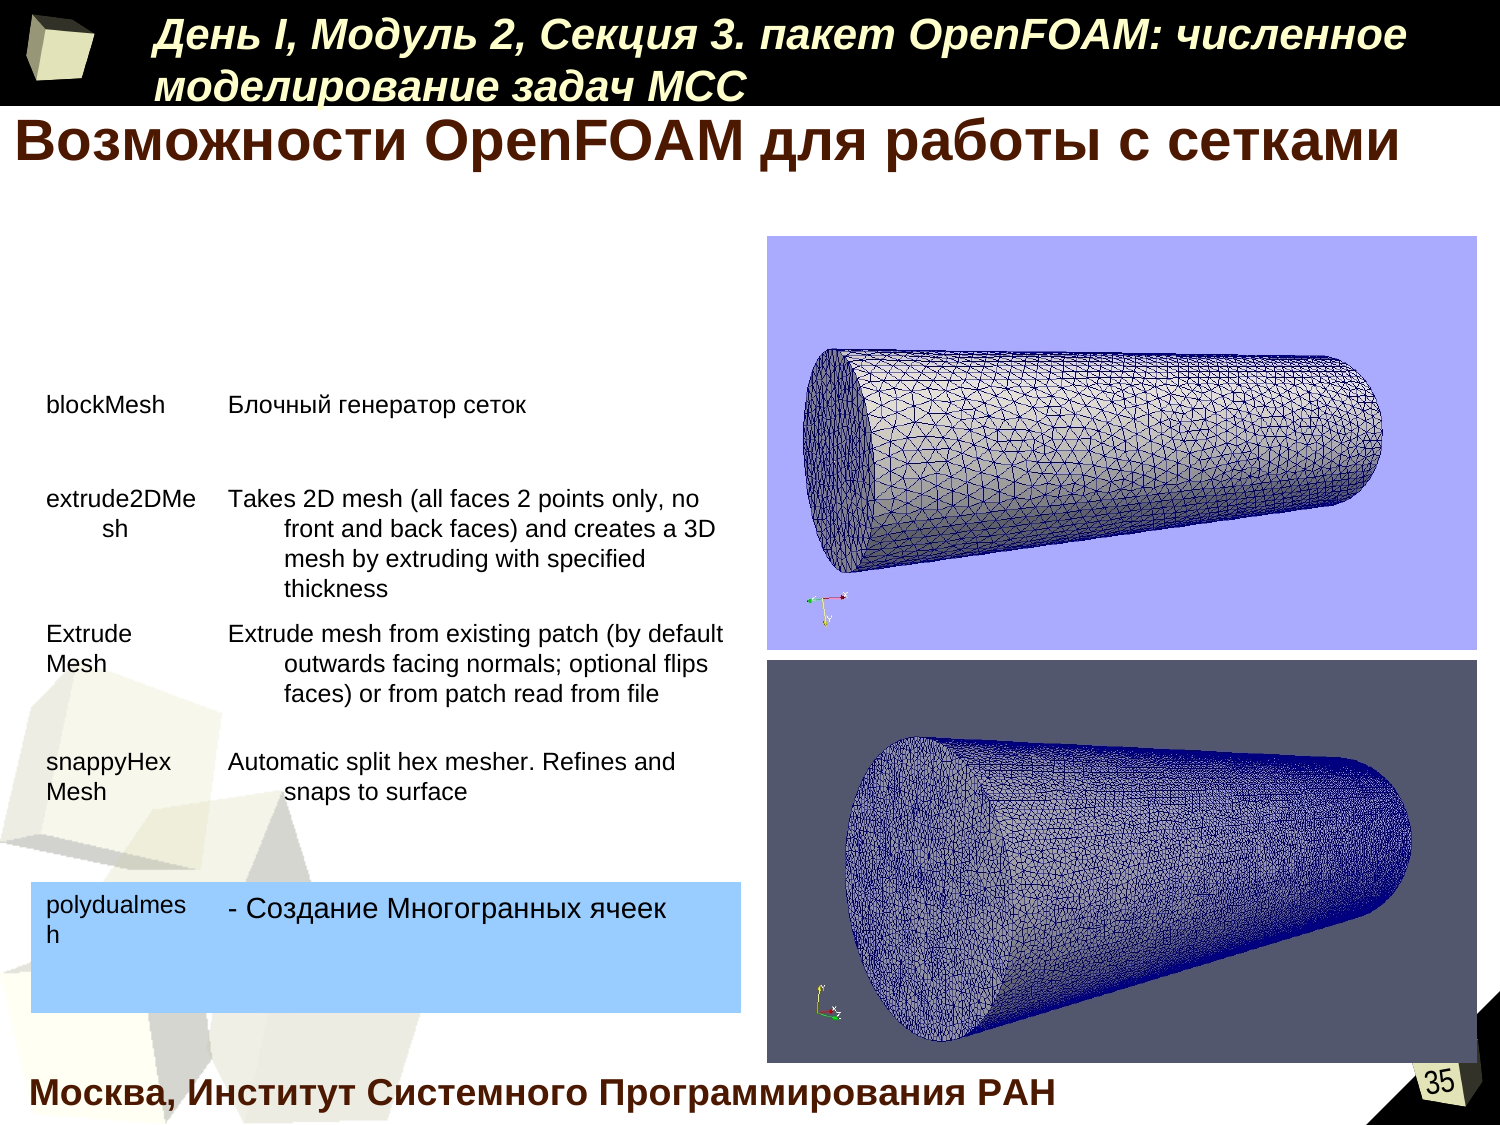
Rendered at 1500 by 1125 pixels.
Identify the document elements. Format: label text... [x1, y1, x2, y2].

table_cell - Создание Многогранных ячеек [213, 882, 741, 1013]
picture [767, 236, 1477, 650]
picture [767, 660, 1477, 1063]
table_cell Extrude mesh from existing patch (by default outwards facing normals; optional flips faces) or from patch read from file [213, 610, 741, 738]
picture [0, 659, 433, 1125]
table_cell Automatic split hex mesher. Refines and snaps to surface [213, 738, 741, 882]
picture [423, 1088, 433, 1102]
table_cell snappyHex Mesh [31, 738, 213, 882]
table_cell Takes 2D mesh (all faces 2 points only, no front and back faces) and creates a 3D mesh by extruding with specified thickness [213, 475, 741, 610]
table_header Блочный генератор сеток [213, 331, 741, 475]
table_cell extrude2DMesh [31, 475, 213, 610]
table_cell polydualmesh [31, 882, 213, 1013]
table_cell Extrude Mesh [31, 610, 213, 738]
table_header blockMesh [31, 331, 213, 475]
text_box Возможности OpenFOAM для работы с сетками [0, 94, 1500, 180]
